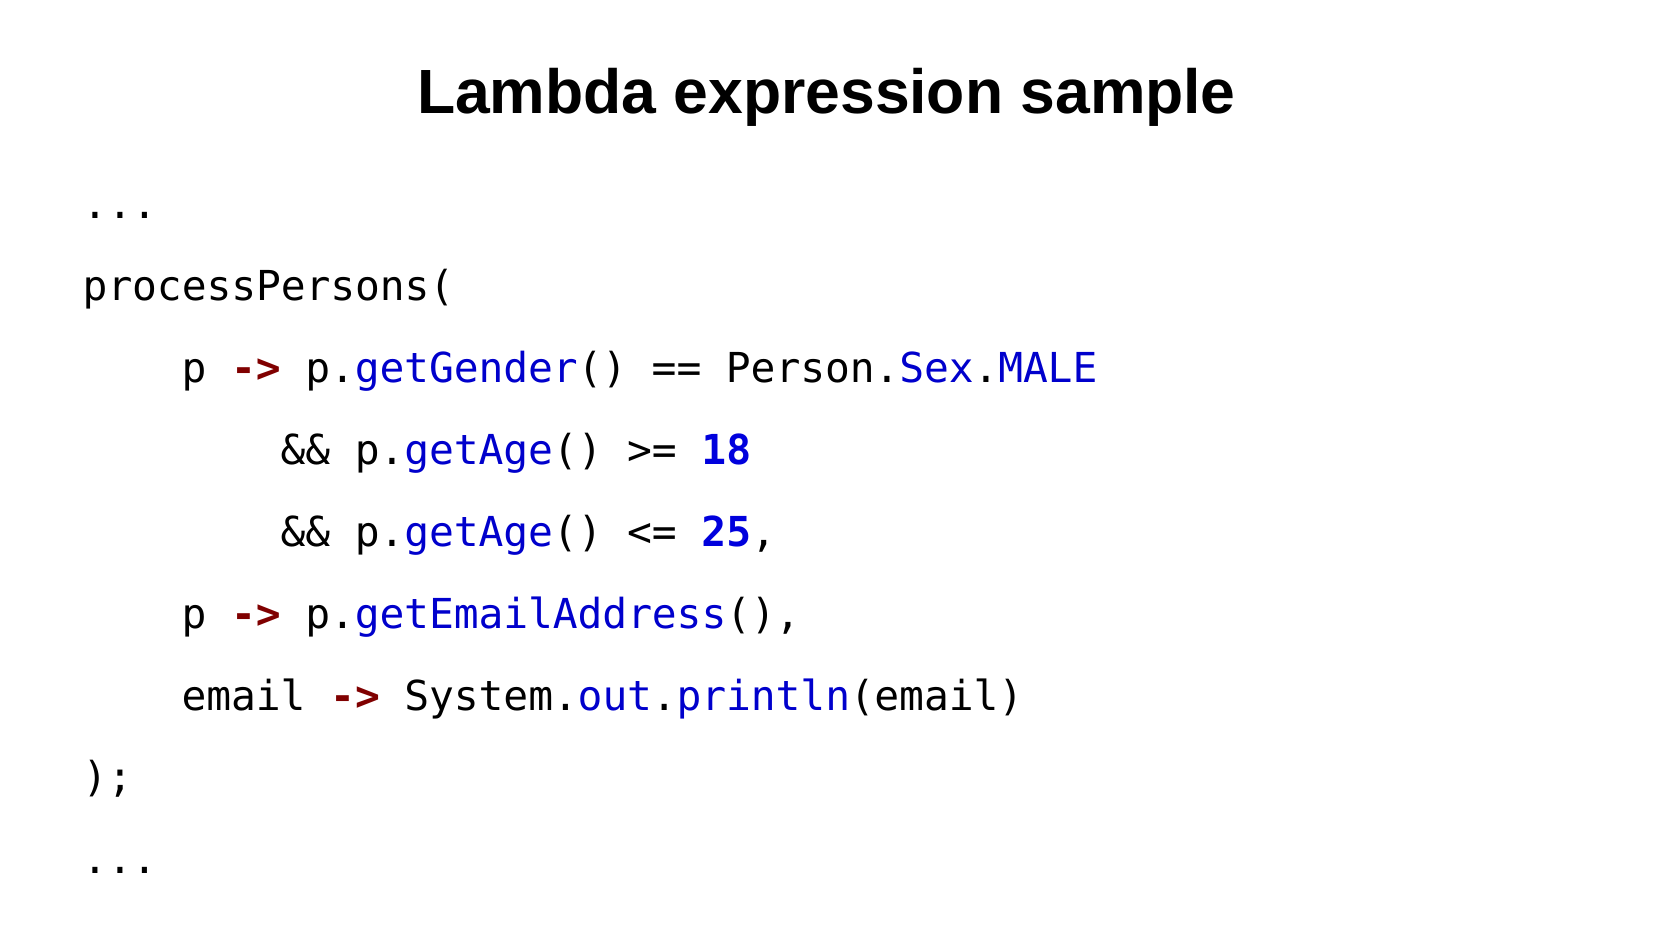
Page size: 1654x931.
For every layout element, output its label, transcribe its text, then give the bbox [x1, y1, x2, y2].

title Lambda expression sample [82, 37, 1571, 147]
list ... processPersons( p -> p.getGender() == Person.Sex.MALE && p.getAge() >= 18 && p.getAge() <= 25, p -> p.getEmailAddress(), email -> System.out.println(email) ); ... [82, 168, 1538, 889]
